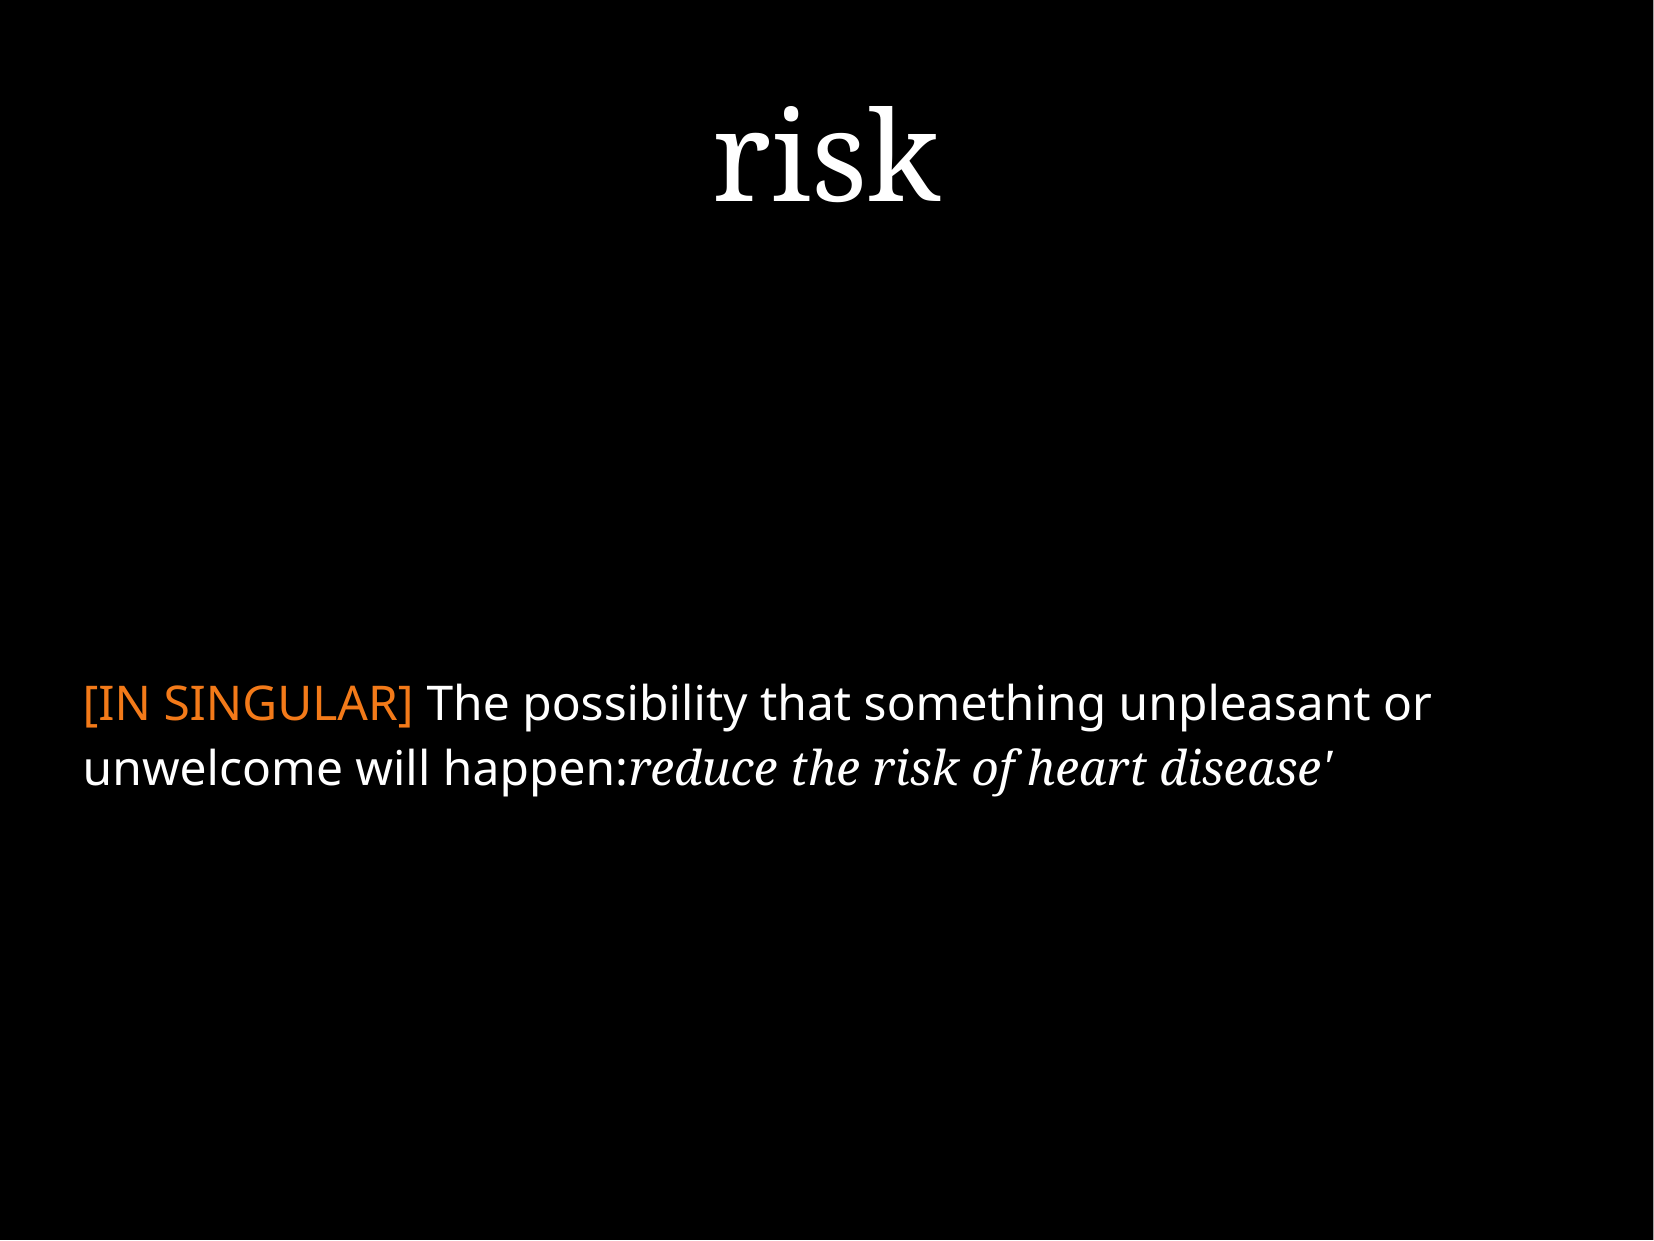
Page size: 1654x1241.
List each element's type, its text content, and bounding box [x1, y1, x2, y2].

list [IN SINGULAR] The possibility that something unpleasant or unwelcome will happen:reduce the risk of heart disease' [82, 290, 1571, 1010]
title risk [82, 49, 1571, 257]
